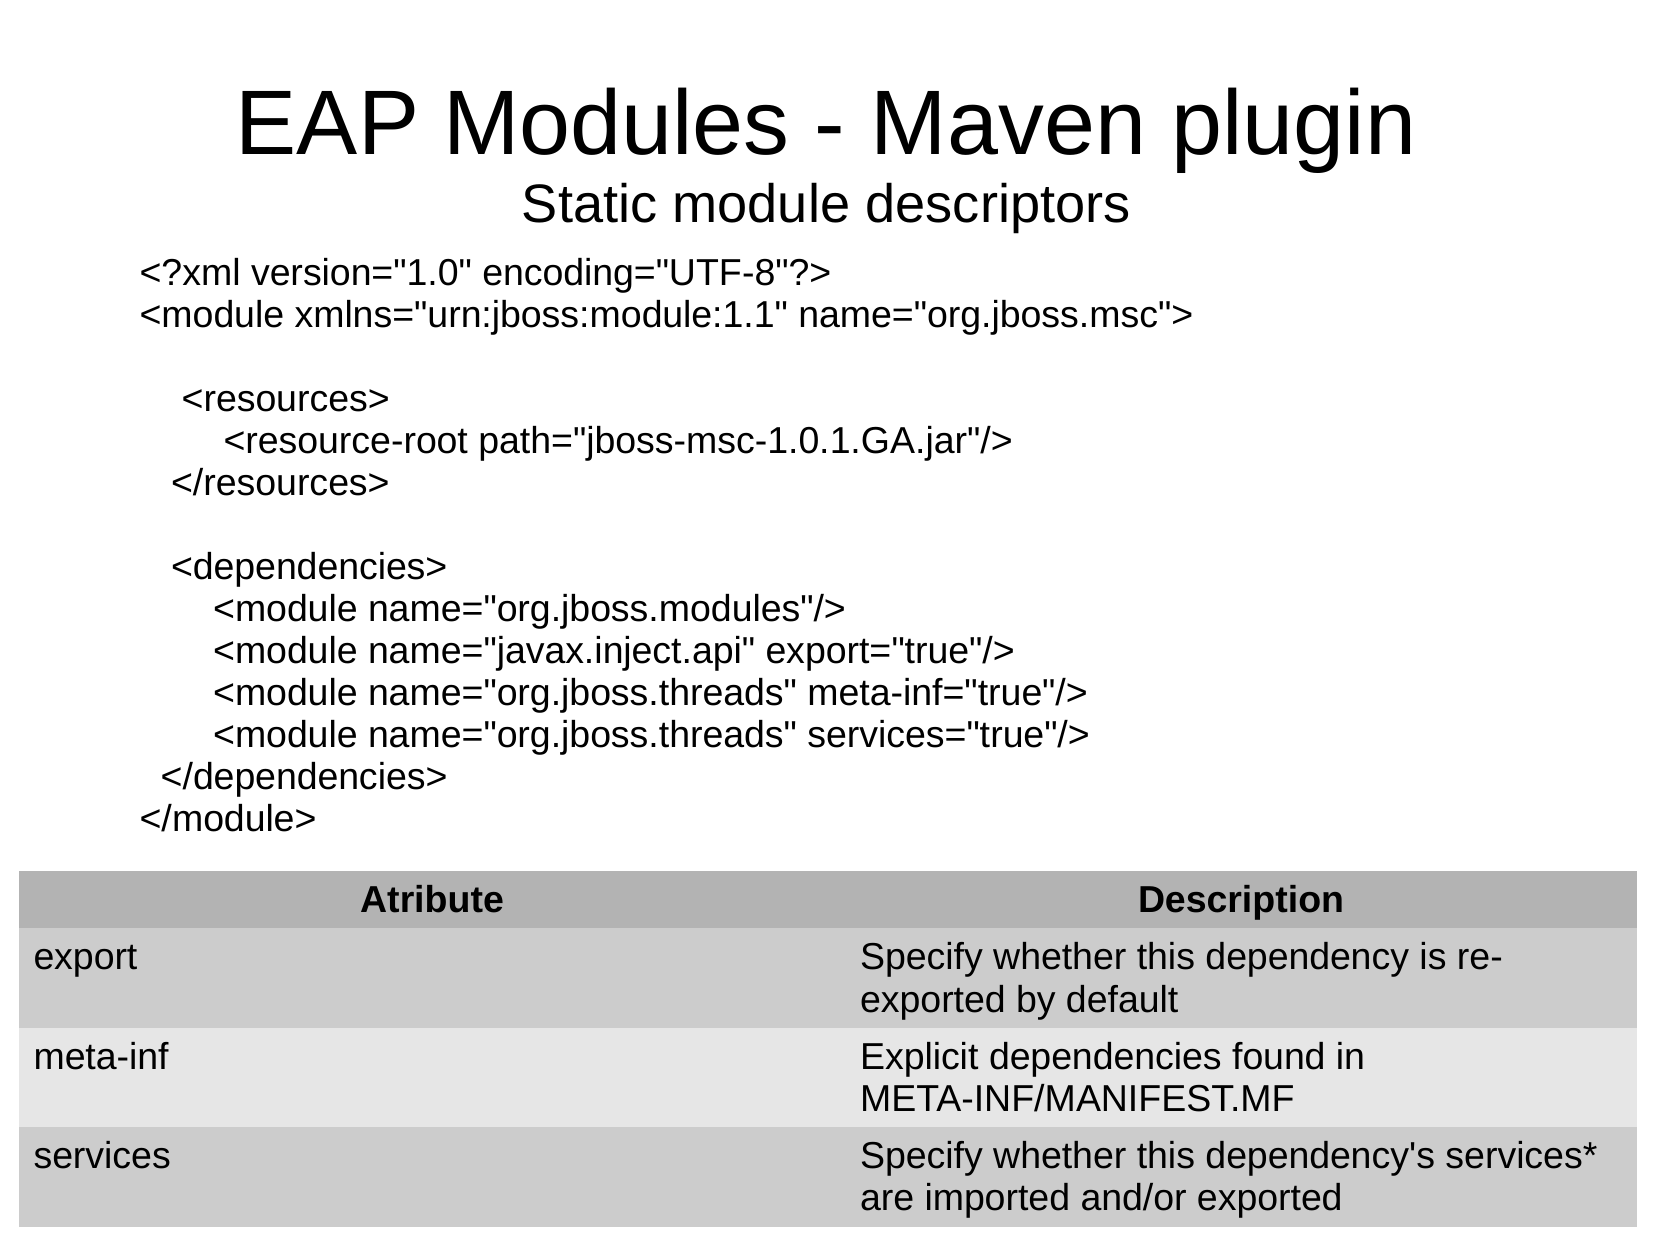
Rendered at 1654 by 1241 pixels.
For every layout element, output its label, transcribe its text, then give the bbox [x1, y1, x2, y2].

table_cell Specify whether this dependency is re-exported by default [845, 928, 1637, 1028]
table_cell meta-inf [19, 1028, 845, 1127]
text_box <?xml version="1.0" encoding="UTF-8"?> <module xmlns="urn:jboss:module:1.1" name="org.jboss.msc"> <resources> <resource-root path="jboss-msc-1.0.1.GA.jar"/> </resources> <dependencies> <module name="org.jboss.modules"/> <module name="javax.inject.api" export="true"/> <module name="org.jboss.threads" meta-inf="true"/> <module name="org.jboss.threads" services="true"/> </dependencies> </module> [61, 202, 1311, 847]
table_cell Specify whether this dependency's services* are imported and/or exported [845, 1127, 1637, 1227]
table_cell export [19, 928, 845, 1028]
table_header Description [845, 871, 1637, 928]
table_cell Explicit dependencies found in META-INF/MANIFEST.MF [845, 1028, 1637, 1127]
table_header Atribute [19, 871, 845, 928]
table_cell services [19, 1127, 845, 1227]
title EAP Modules - Maven plugin Static module descriptors [82, 49, 1571, 257]
